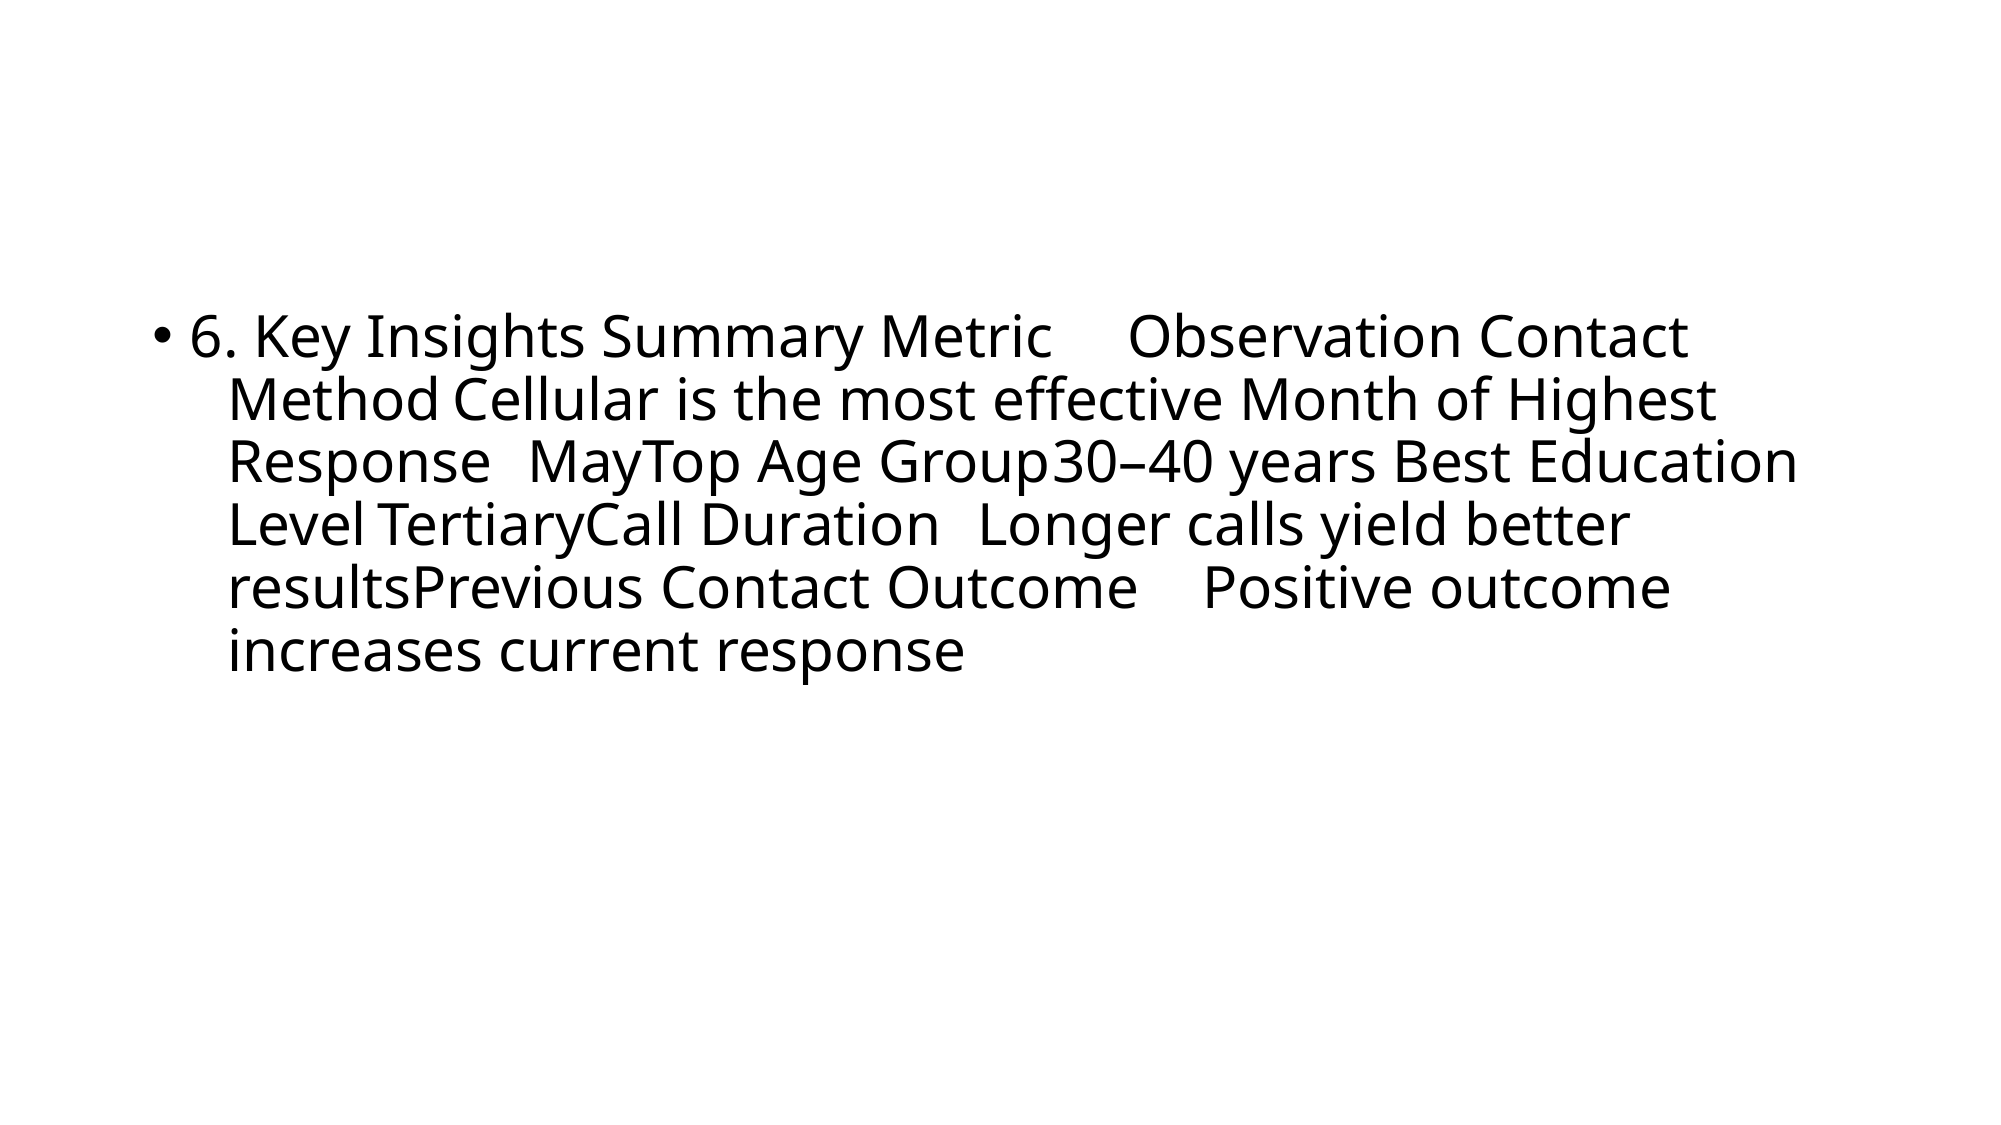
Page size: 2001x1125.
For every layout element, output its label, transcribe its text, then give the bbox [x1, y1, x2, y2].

list 6. Key Insights Summary Metric Observation Contact Method Cellular is the most effective Month of Highest Response MayTop Age Group 30–40 years Best Education Level TertiaryCall Duration Longer calls yield better resultsPrevious Contact Outcome Positive outcome increases current response [137, 299, 1863, 1014]
